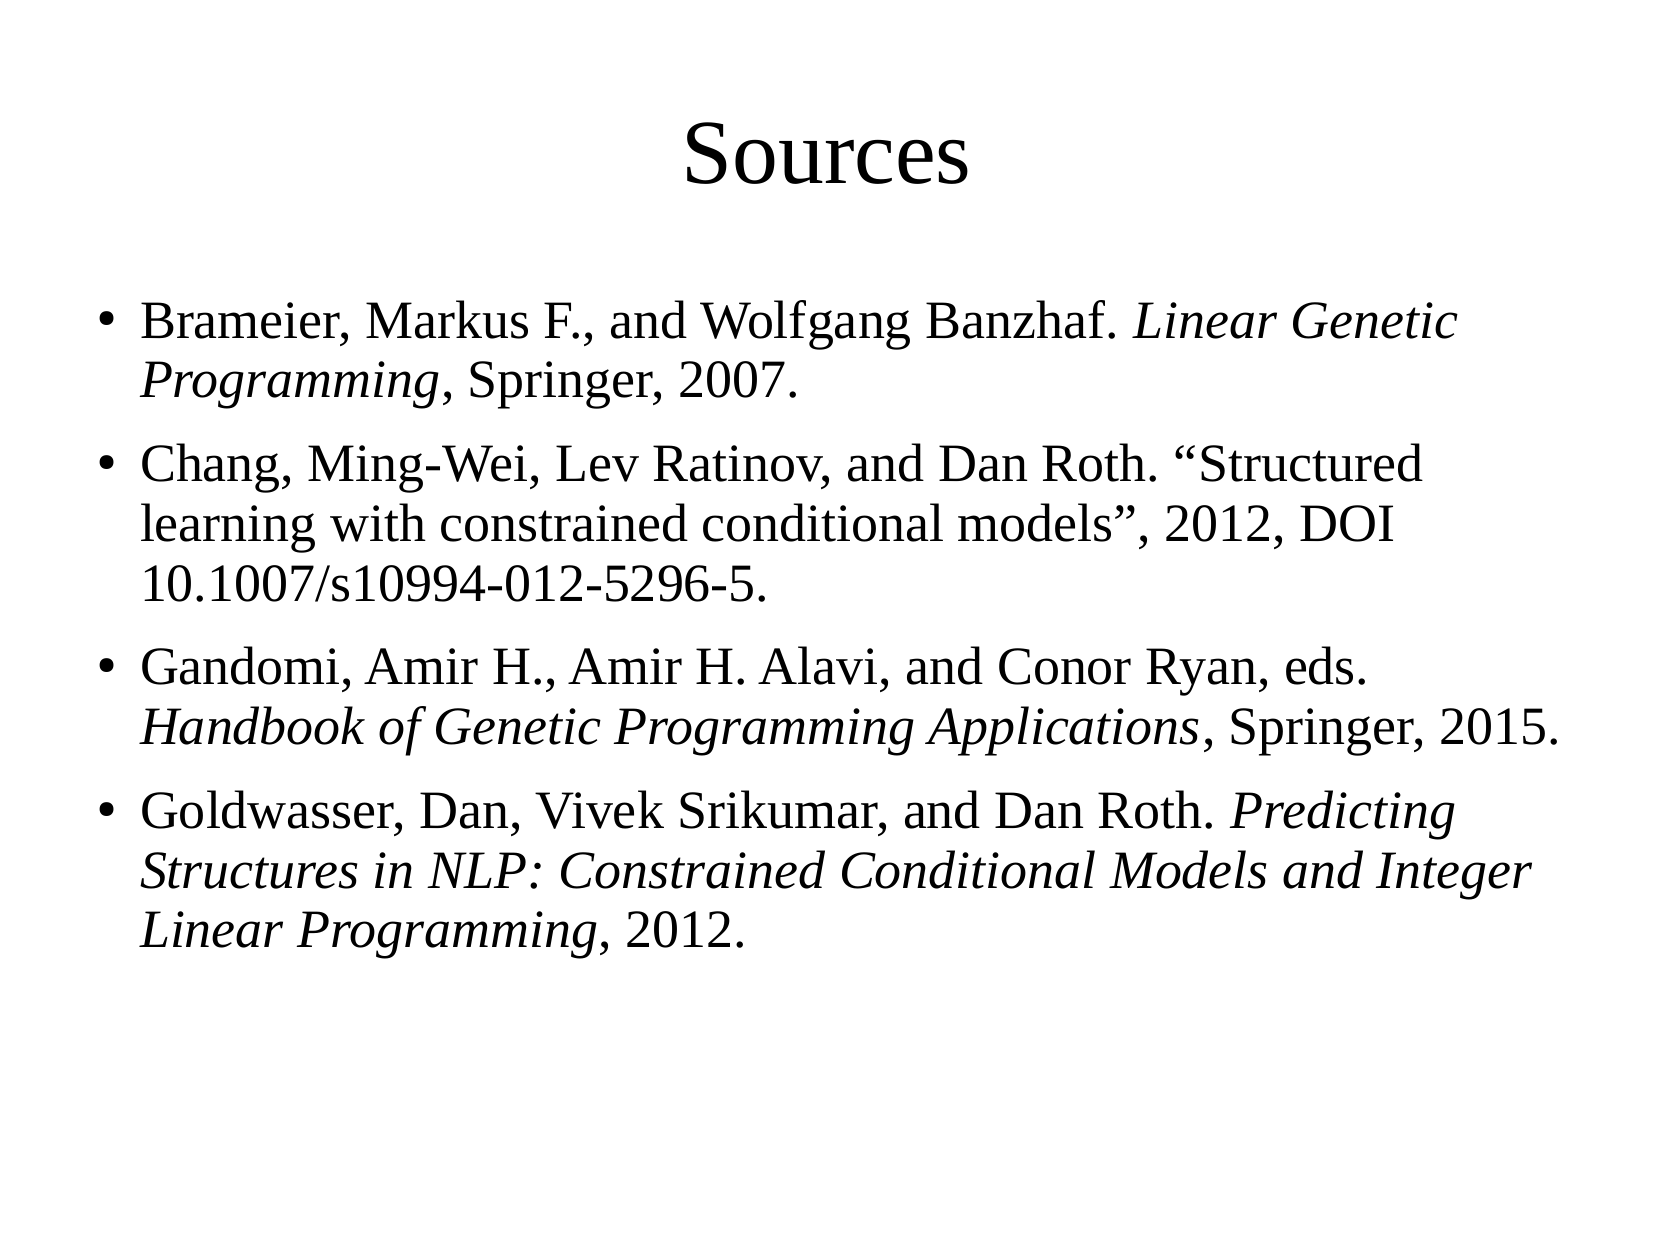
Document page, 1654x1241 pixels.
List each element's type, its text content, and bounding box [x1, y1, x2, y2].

list Brameier, Markus F., and Wolfgang Banzhaf. Linear Genetic Programming, Springer, 2007. Chang, Ming-Wei, Lev Ratinov, and Dan Roth. “Structured learning with constrained conditional models”, 2012, DOI 10.1007/s10994-012-5296-5. Gandomi, Amir H., Amir H. Alavi, and Conor Ryan, eds. Handbook of Genetic Programming Applications, Springer, 2015. Goldwasser, Dan, Vivek Srikumar, and Dan Roth. Predicting Structures in NLP: Constrained Conditional Models and Integer Linear Programming, 2012. [82, 290, 1571, 1010]
title Sources [82, 49, 1571, 257]
